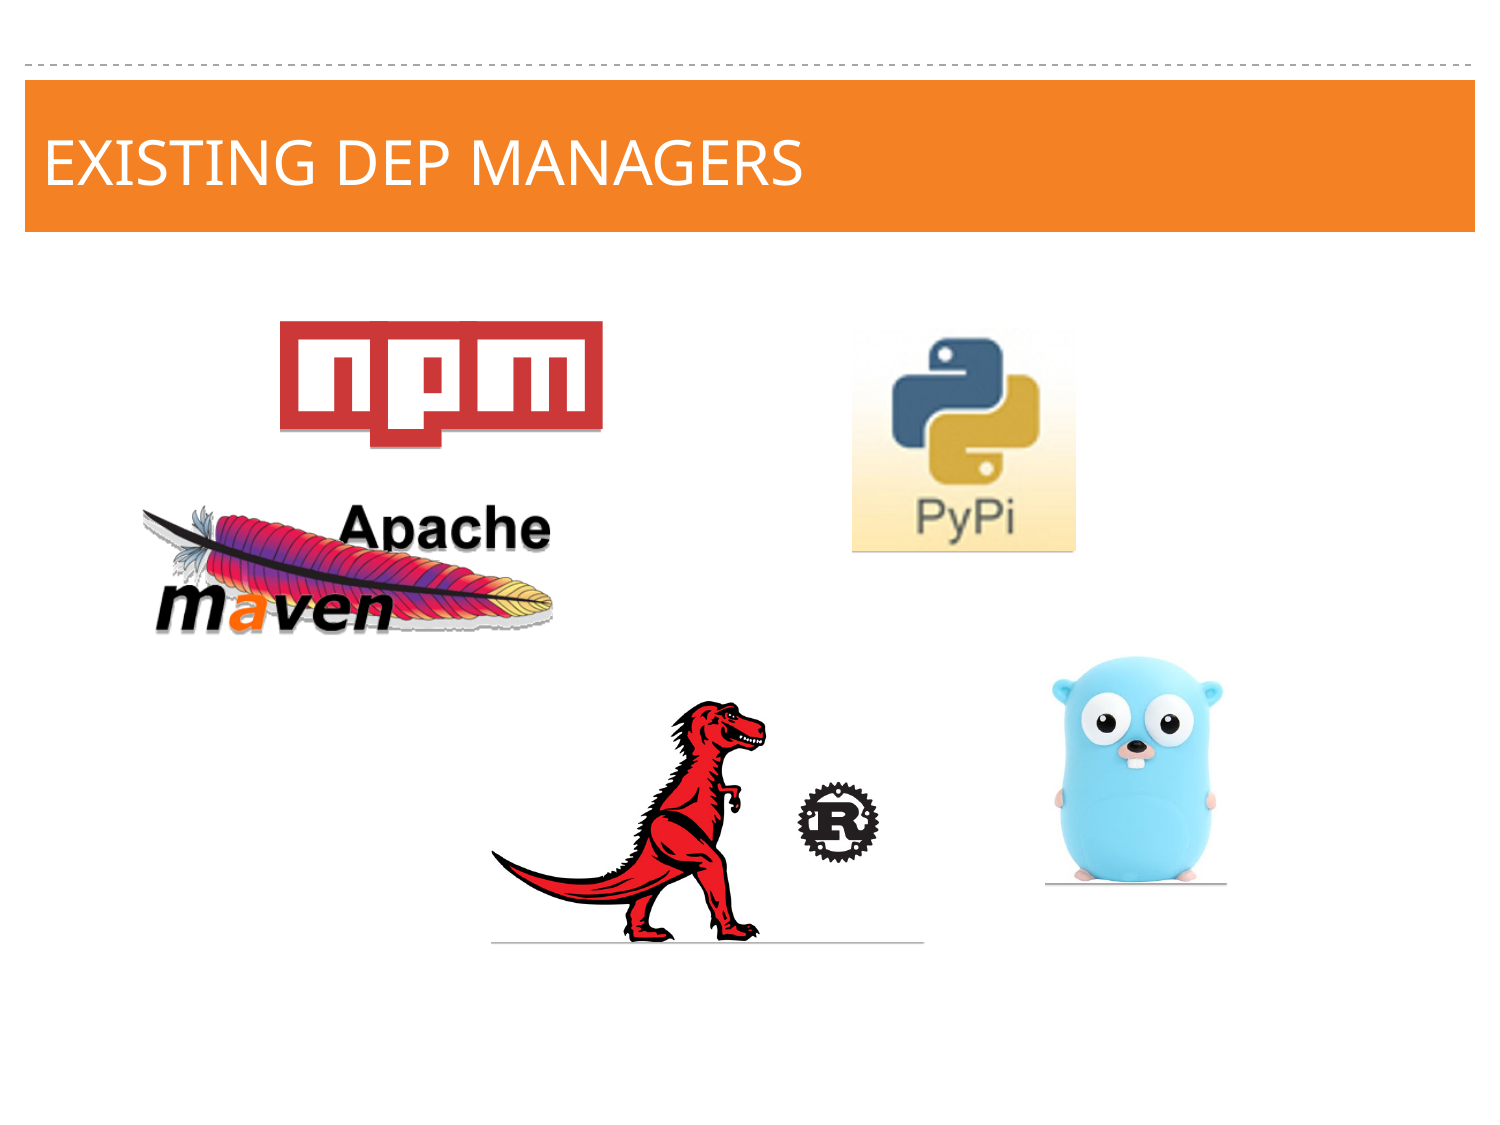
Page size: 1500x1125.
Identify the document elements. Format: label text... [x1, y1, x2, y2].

picture [491, 701, 927, 942]
picture [280, 321, 603, 447]
picture [131, 495, 563, 645]
text_box EXISTING DEP MANAGERS [27, 108, 1473, 231]
text_box [25, 80, 1475, 232]
picture [852, 328, 1076, 552]
picture [1045, 655, 1229, 883]
